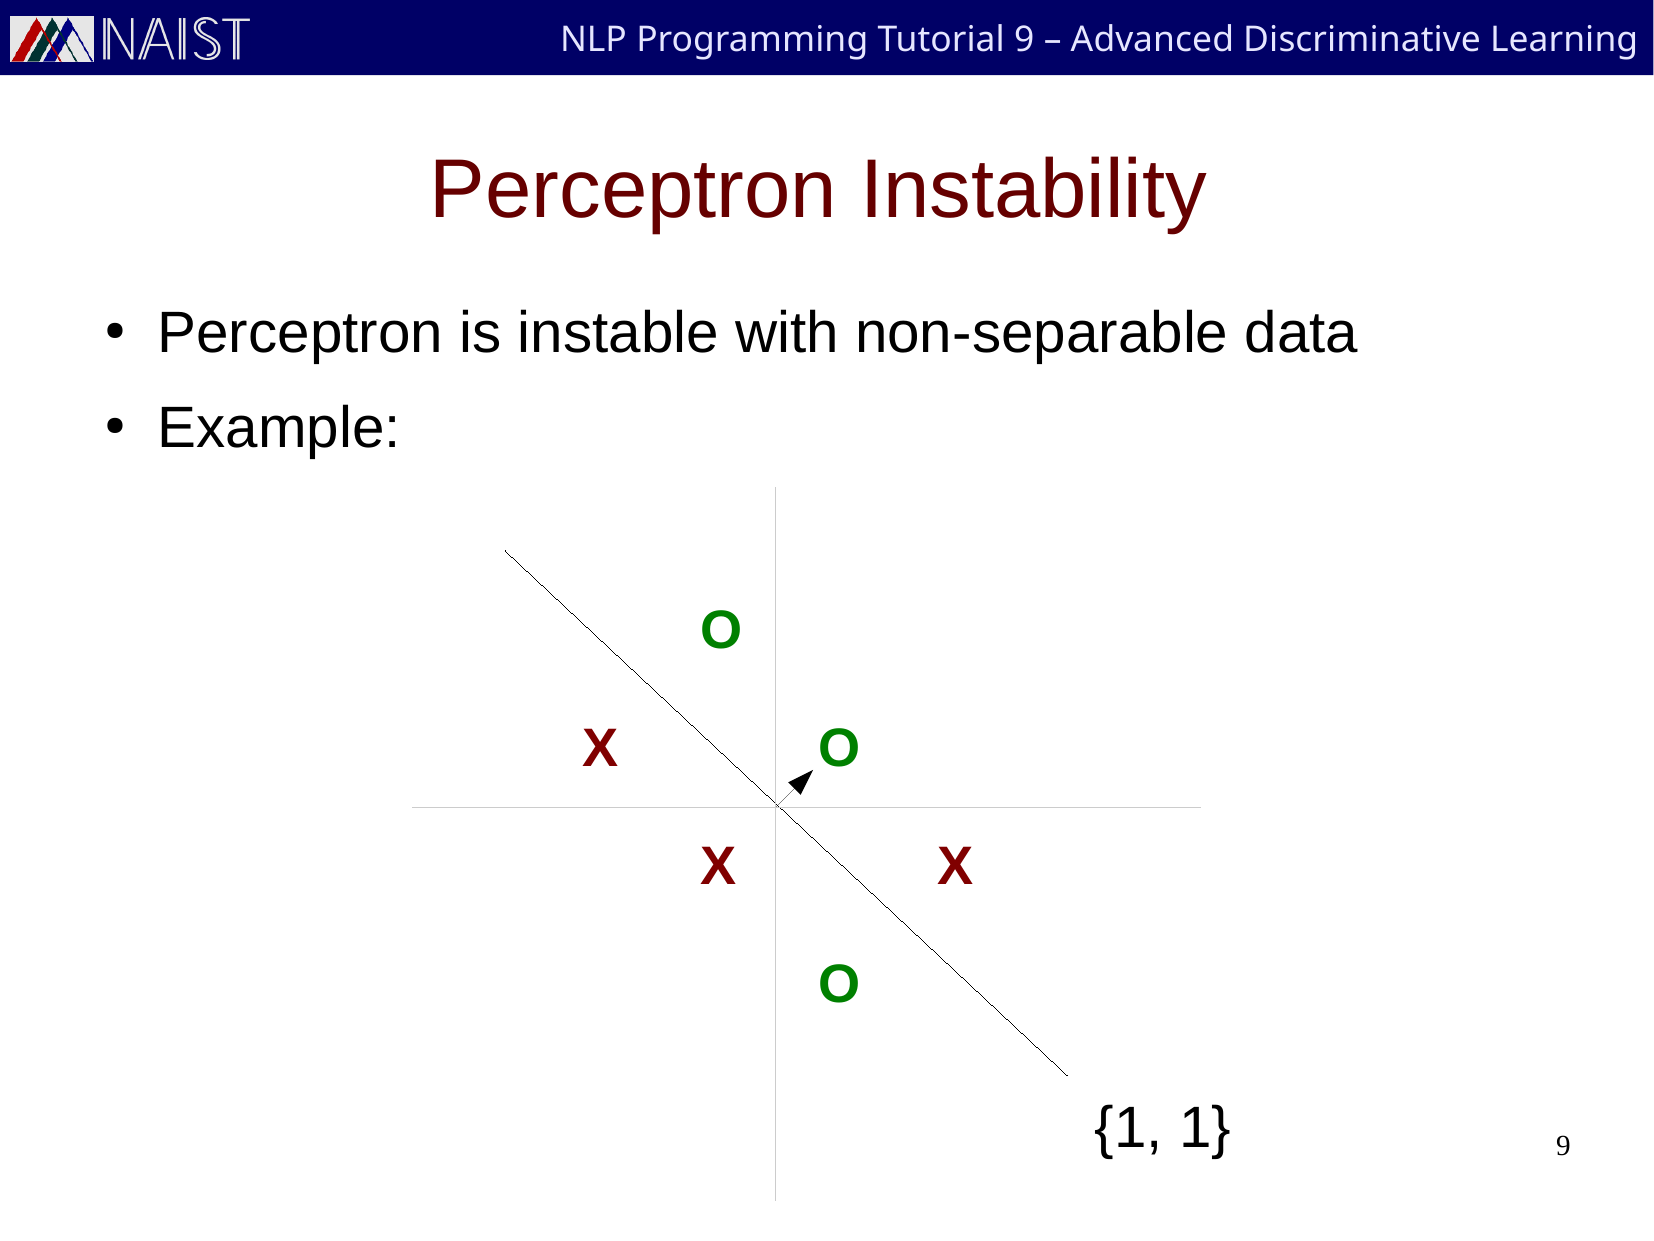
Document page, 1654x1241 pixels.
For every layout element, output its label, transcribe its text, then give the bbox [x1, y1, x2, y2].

text_box X [686, 828, 753, 904]
picture [10, 16, 94, 62]
picture [102, 17, 251, 60]
text_box X [922, 828, 989, 913]
text_box O [804, 946, 877, 1022]
title Perceptron Instability [75, 92, 1564, 285]
text_box O [686, 592, 758, 668]
text_box {1, 1} [1080, 1087, 1247, 1168]
text_box O [804, 710, 877, 786]
text_box X [567, 710, 634, 786]
list Perceptron is instable with non-separable data Example: [86, 300, 1576, 460]
